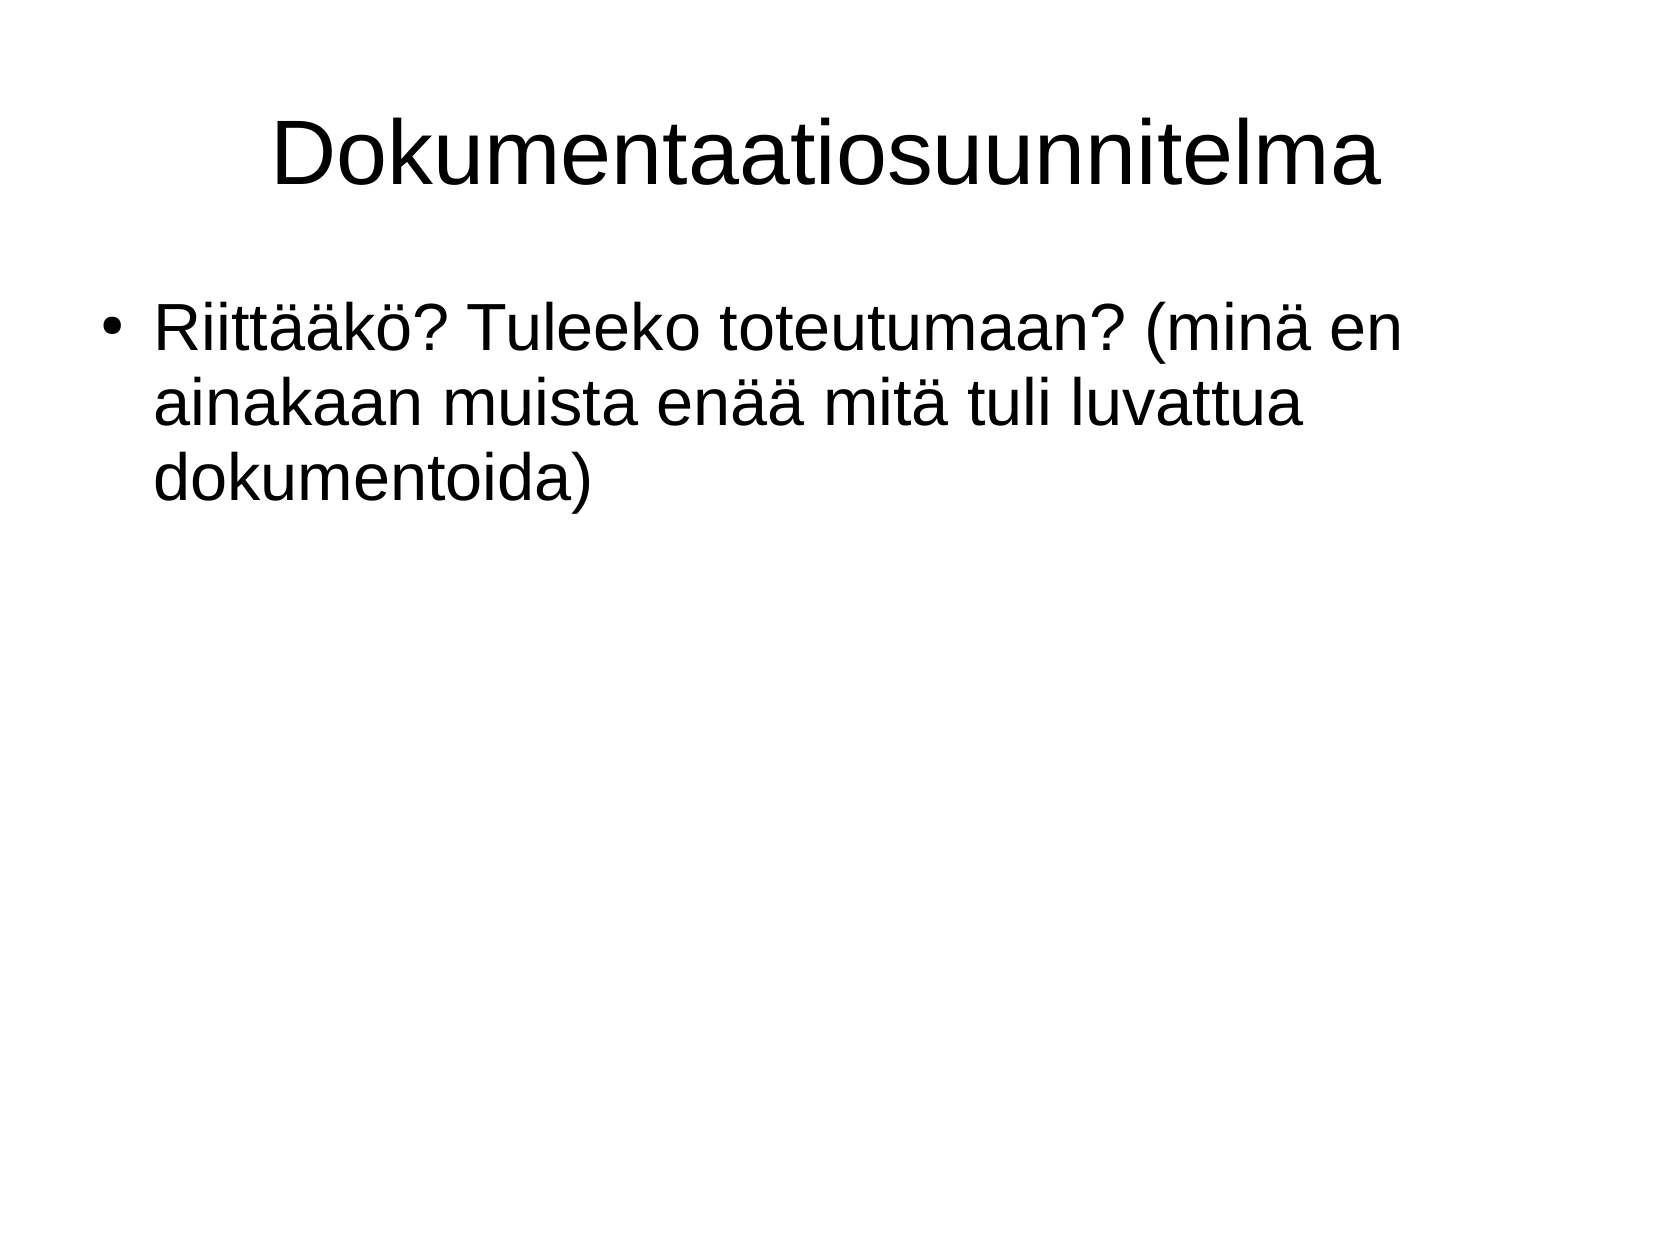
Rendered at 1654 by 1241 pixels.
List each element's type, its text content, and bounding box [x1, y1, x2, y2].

list Riittääkö? Tuleeko toteutumaan? (minä en ainakaan muista enää mitä tuli luvattua dokumentoida) [82, 290, 1538, 1010]
title Dokumentaatiosuunnitelma [82, 49, 1571, 257]
